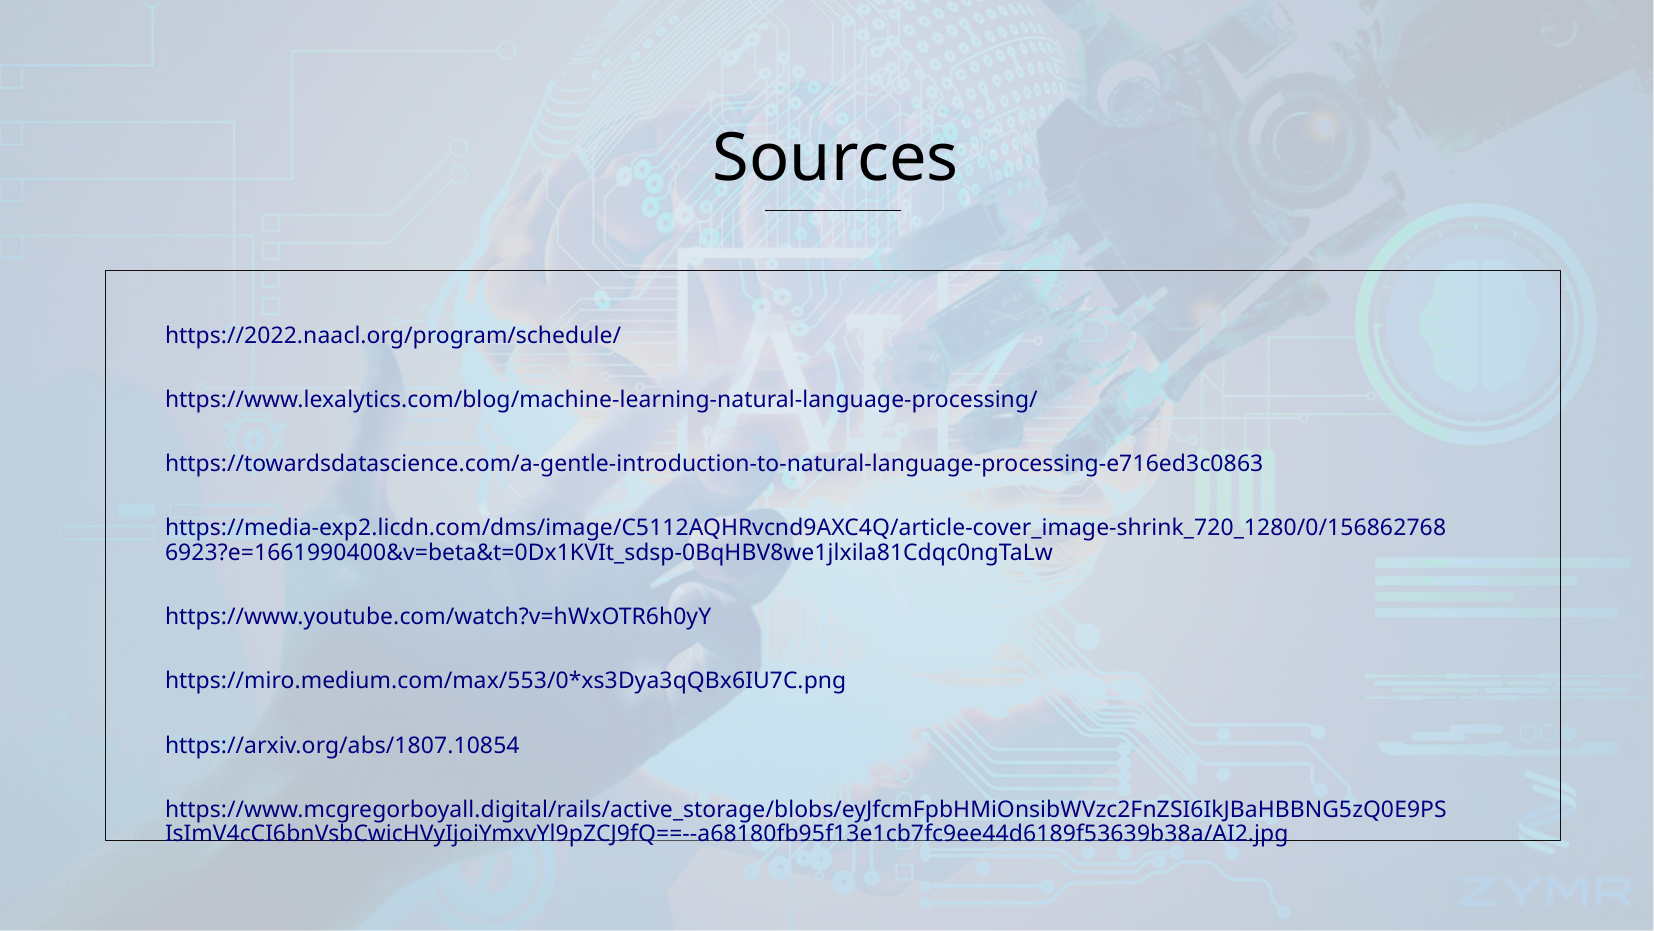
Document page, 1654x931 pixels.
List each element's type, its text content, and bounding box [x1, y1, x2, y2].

text_box [349, 829, 358, 841]
text_box [959, 829, 973, 841]
text_box [389, 829, 395, 841]
text_box [1081, 829, 1093, 841]
text_box [175, 829, 186, 841]
list https://2022.naacl.org/program/schedule/ https://www.lexalytics.com/blog/machine-learning-natural-language-processing/ https://towardsdatascience.com/a-gentle-introduction-to-natural-language-processing-e716ed3c0863 https://media-exp2.licdn.com/dms/image/C5112AQHRvcnd9AXC4Q/article-cover_image-shrink_720_1280/0/1568627686923?e=1661990400&v=beta&t=0Dx1KVIt_sdsp-0BqHBV8we1jlxila81Cdqc0ngTaLw https://www.youtube.com/watch?v=hWxOTR6h0yY https://miro.medium.com/max/553/0*xs3Dya3qQBx6IU7C.png https://arxiv.org/abs/1807.10854 https://www.mcgregorboyall.digital/rails/active_storage/blobs/eyJfcmFpbHMiOnsibWVzc2FnZSI6IkJBaHBBNG5zQ0E9PSIsImV4cCI6bnVsbCwicHVyIjoiYmxvYl9pZCJ9fQ==--a68180fb95f13e1cb7fc9ee44d6189f53639b38a/AI2.jpg [165, 318, 1456, 829]
text_box [304, 830, 310, 841]
text_box [587, 829, 601, 841]
text_box [951, 829, 960, 841]
text_box [406, 833, 415, 841]
text_box [1222, 829, 1230, 841]
text_box [806, 829, 821, 841]
text_box [830, 829, 839, 841]
picture [0, 0, 1654, 931]
text_box [311, 829, 320, 841]
text_box [270, 829, 276, 841]
text_box [929, 829, 936, 841]
text_box [462, 830, 470, 840]
text_box [509, 829, 517, 841]
text_box [759, 829, 767, 841]
text_box [815, 829, 827, 841]
text_box [841, 829, 856, 841]
text_box [635, 829, 643, 841]
text_box [713, 829, 727, 841]
text_box [381, 829, 387, 841]
text_box [1186, 829, 1199, 841]
text_box [600, 829, 612, 841]
text_box [972, 829, 990, 841]
text_box [766, 829, 773, 839]
text_box [195, 830, 201, 841]
text_box [862, 829, 878, 841]
text_box [275, 829, 288, 841]
text_box [519, 829, 528, 841]
text_box [906, 829, 918, 841]
text_box [1058, 829, 1072, 841]
text_box [105, 270, 1561, 841]
text_box [732, 829, 742, 841]
text_box [916, 829, 926, 841]
text_box [417, 829, 425, 841]
text_box [1238, 829, 1256, 841]
text_box [486, 829, 493, 841]
text_box [296, 829, 302, 841]
text_box [1113, 829, 1133, 841]
text_box [651, 829, 706, 841]
text_box [1087, 829, 1107, 841]
title Sources [91, 76, 1580, 233]
text_box [1172, 829, 1181, 841]
text_box [854, 829, 863, 841]
text_box [1011, 830, 1018, 840]
text_box [357, 829, 370, 841]
text_box [427, 829, 438, 841]
text_box [495, 830, 501, 841]
text_box [440, 829, 448, 841]
text_box [202, 829, 209, 841]
text_box [1154, 830, 1161, 840]
text_box [726, 833, 733, 840]
text_box [578, 829, 590, 841]
text_box [572, 830, 579, 840]
text_box [343, 830, 350, 840]
text_box [1270, 829, 1278, 841]
text_box [1026, 829, 1042, 841]
text_box [1052, 833, 1059, 840]
text_box [553, 829, 565, 841]
text_box [1180, 833, 1187, 840]
text_box [188, 829, 193, 841]
text_box [744, 829, 754, 841]
text_box [563, 829, 570, 841]
text_box [526, 829, 533, 838]
text_box [544, 829, 551, 841]
text_box [880, 829, 889, 841]
text_box [254, 829, 268, 841]
text_box [170, 829, 180, 841]
text_box [216, 829, 222, 837]
text_box [370, 829, 375, 837]
text_box [322, 829, 336, 841]
text_box [1214, 836, 1224, 841]
text_box [1131, 829, 1147, 841]
text_box [394, 829, 404, 841]
text_box [772, 829, 778, 841]
text_box [707, 829, 714, 841]
text_box [992, 837, 1003, 841]
text_box [1044, 829, 1053, 841]
text_box [331, 829, 341, 841]
text_box [888, 829, 898, 841]
text_box [209, 829, 218, 841]
text_box [1160, 829, 1174, 841]
text_box [502, 829, 509, 841]
text_box [236, 829, 243, 841]
text_box [753, 833, 760, 840]
text_box [1258, 829, 1262, 841]
text_box [1105, 829, 1114, 841]
text_box [477, 829, 483, 841]
text_box [435, 829, 442, 838]
text_box [935, 829, 953, 841]
text_box [377, 829, 382, 837]
text_box [423, 829, 429, 837]
text_box [290, 830, 297, 840]
text_box [614, 829, 626, 841]
text_box [1020, 829, 1027, 841]
text_box [794, 829, 808, 841]
text_box [318, 829, 324, 837]
text_box [1205, 829, 1216, 841]
text_box [1264, 830, 1271, 840]
text_box [1005, 829, 1012, 841]
text_box [1232, 829, 1243, 841]
text_box [242, 829, 255, 841]
text_box [456, 829, 463, 841]
text_box [642, 829, 652, 839]
text_box [900, 830, 907, 840]
text_box [1277, 830, 1284, 840]
text_box [373, 833, 379, 841]
text_box [1070, 829, 1078, 841]
text_box [1145, 829, 1152, 841]
text_box [220, 829, 234, 841]
text_box [992, 829, 1000, 836]
text_box [624, 829, 632, 841]
text_box [450, 829, 454, 841]
text_box [1200, 829, 1208, 841]
text_box [531, 829, 541, 841]
text_box [788, 830, 795, 840]
text_box [781, 829, 786, 841]
text_box [469, 829, 475, 841]
